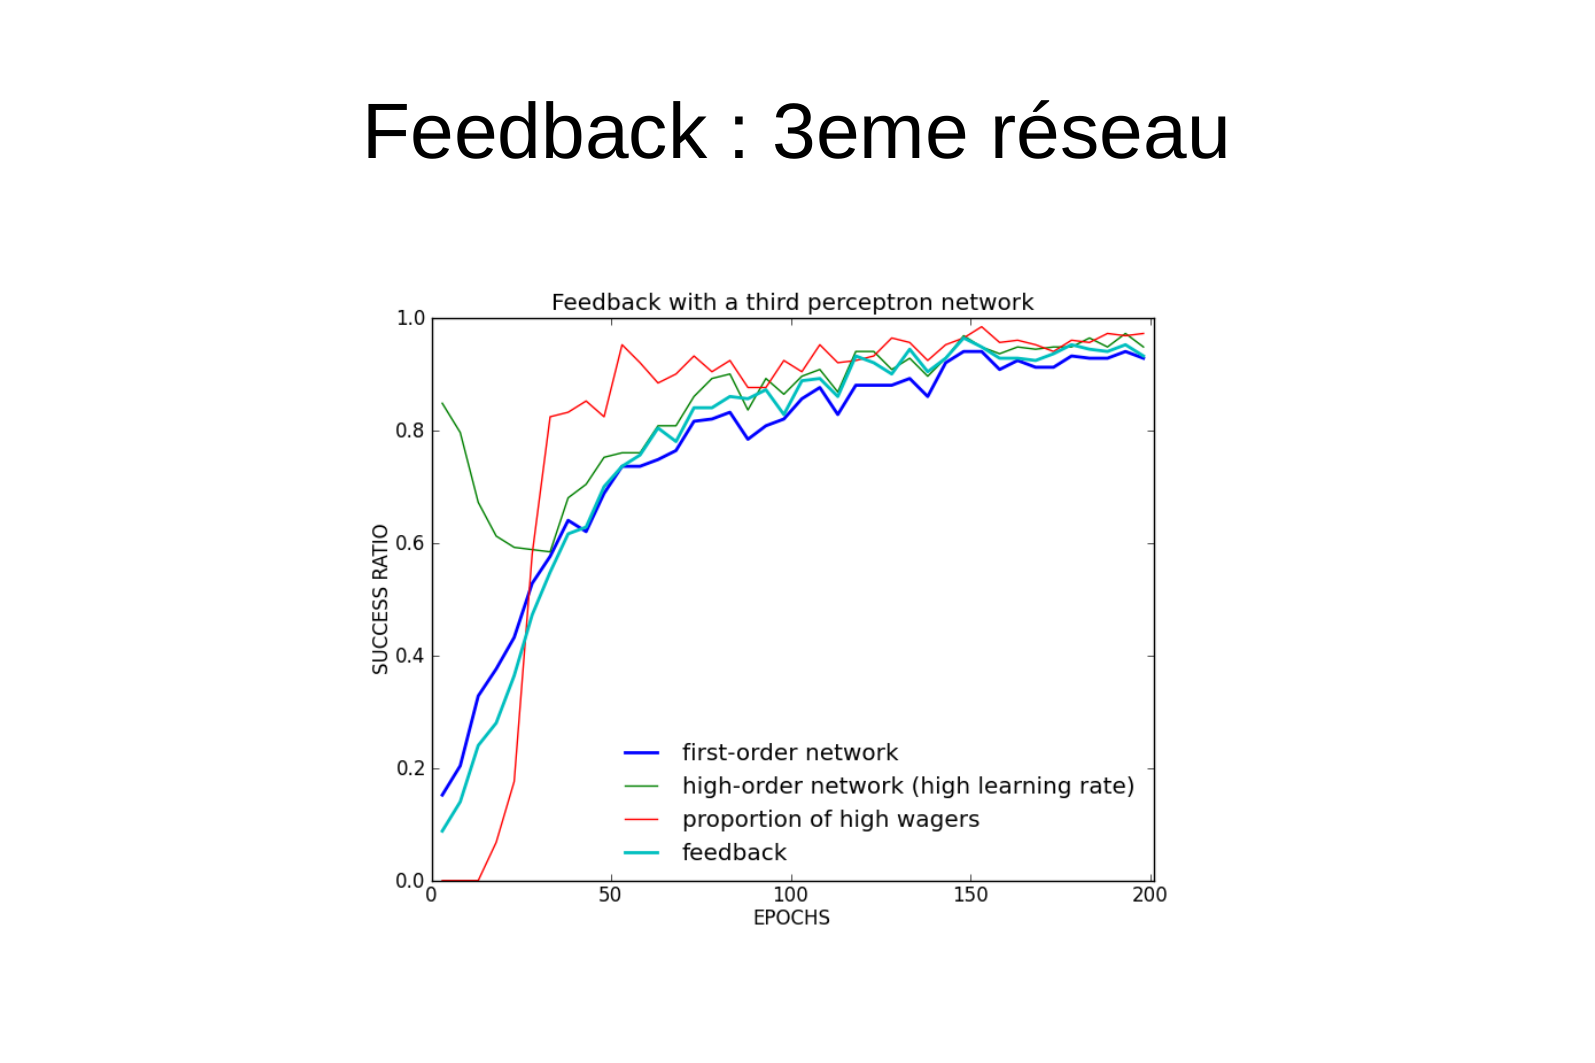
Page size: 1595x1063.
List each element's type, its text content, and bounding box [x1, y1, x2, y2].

title Feedback : 3eme réseau [79, 42, 1515, 220]
picture [315, 248, 1247, 951]
